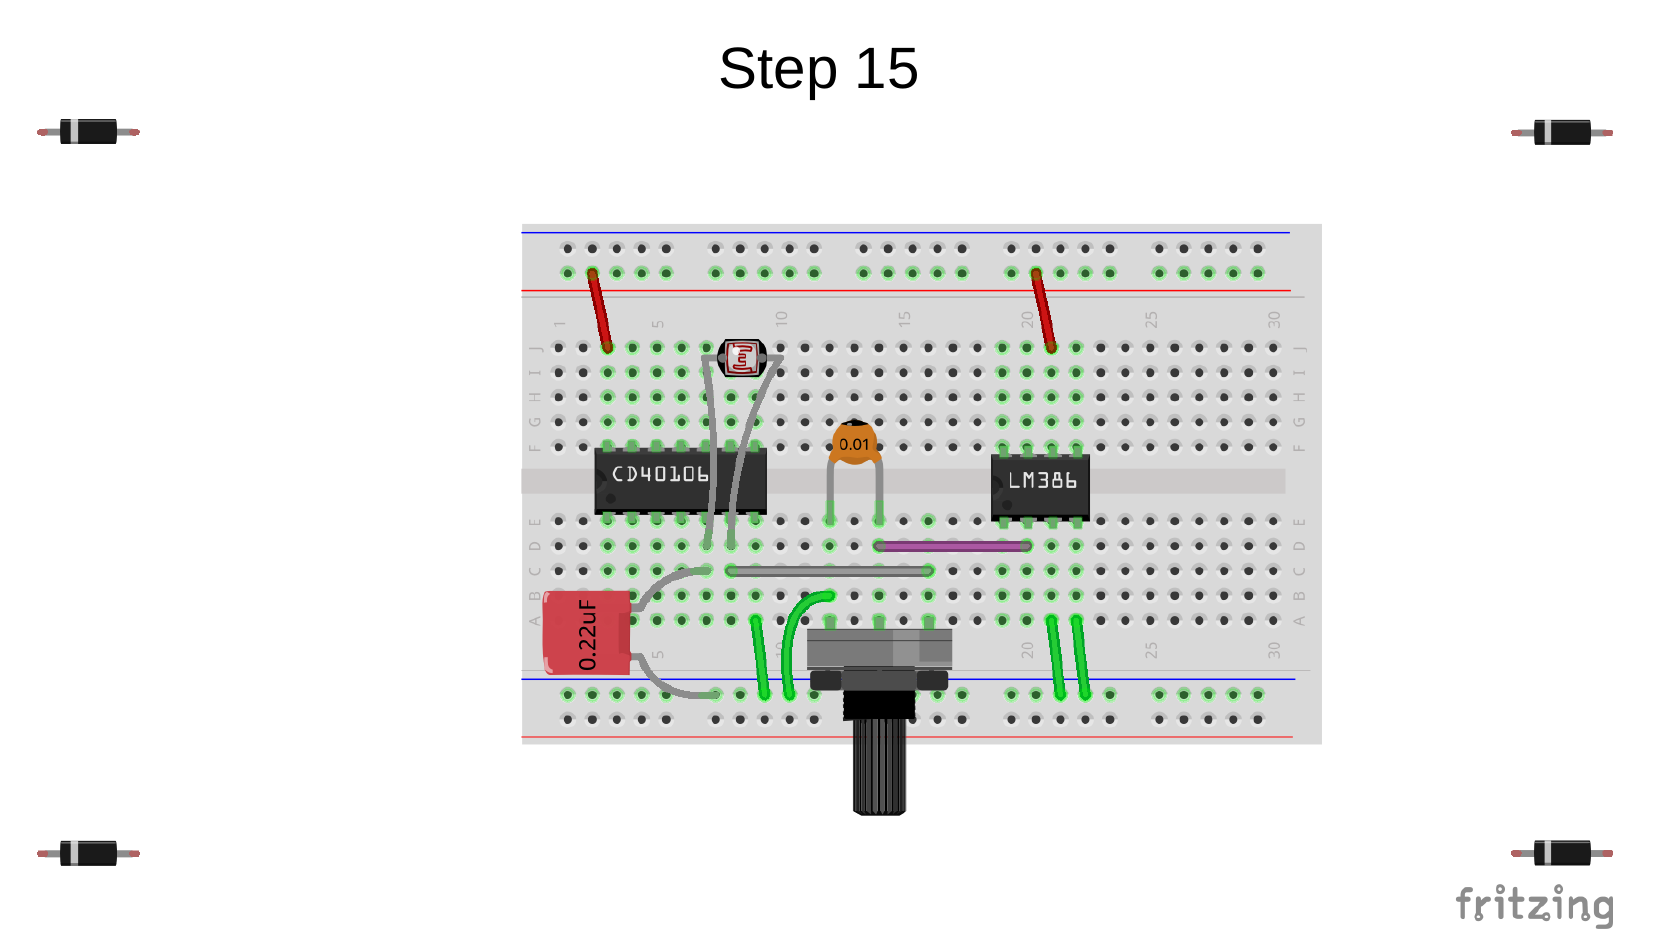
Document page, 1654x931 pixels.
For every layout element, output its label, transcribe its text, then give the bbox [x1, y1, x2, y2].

picture [37, 119, 1613, 929]
title Step 15 [79, 31, 1561, 104]
